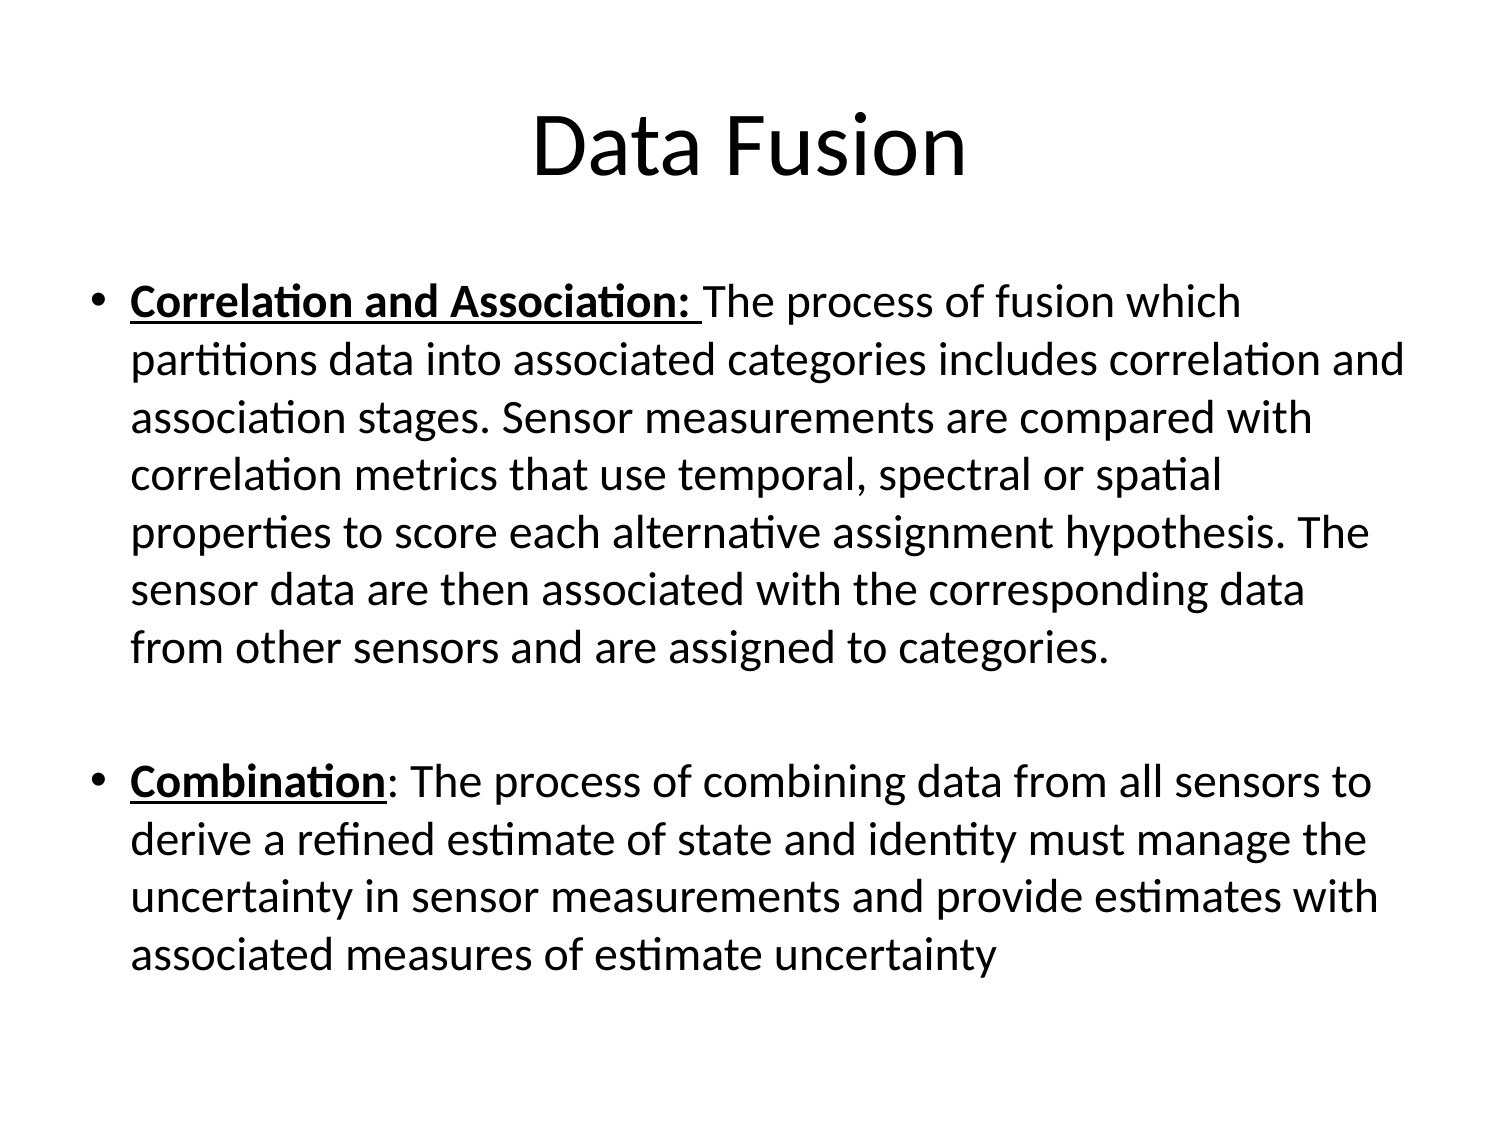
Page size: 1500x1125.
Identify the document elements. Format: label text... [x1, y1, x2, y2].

title Data Fusion [75, 45, 1425, 233]
list Correlation and Association: The process of fusion which partitions data into associated categories includes correlation and association stages. Sensor measurements are compared with correlation metrics that use temporal, spectral or spatial properties to score each alternative assignment hypothesis. The sensor data are then associated with the corresponding data from other sensors and are assigned to categories. Combination: The process of combining data from all sensors to derive a refined estimate of state and identity must manage the uncertainty in sensor measurements and provide estimates with associated measures of estimate uncertainty [75, 262, 1425, 1005]
